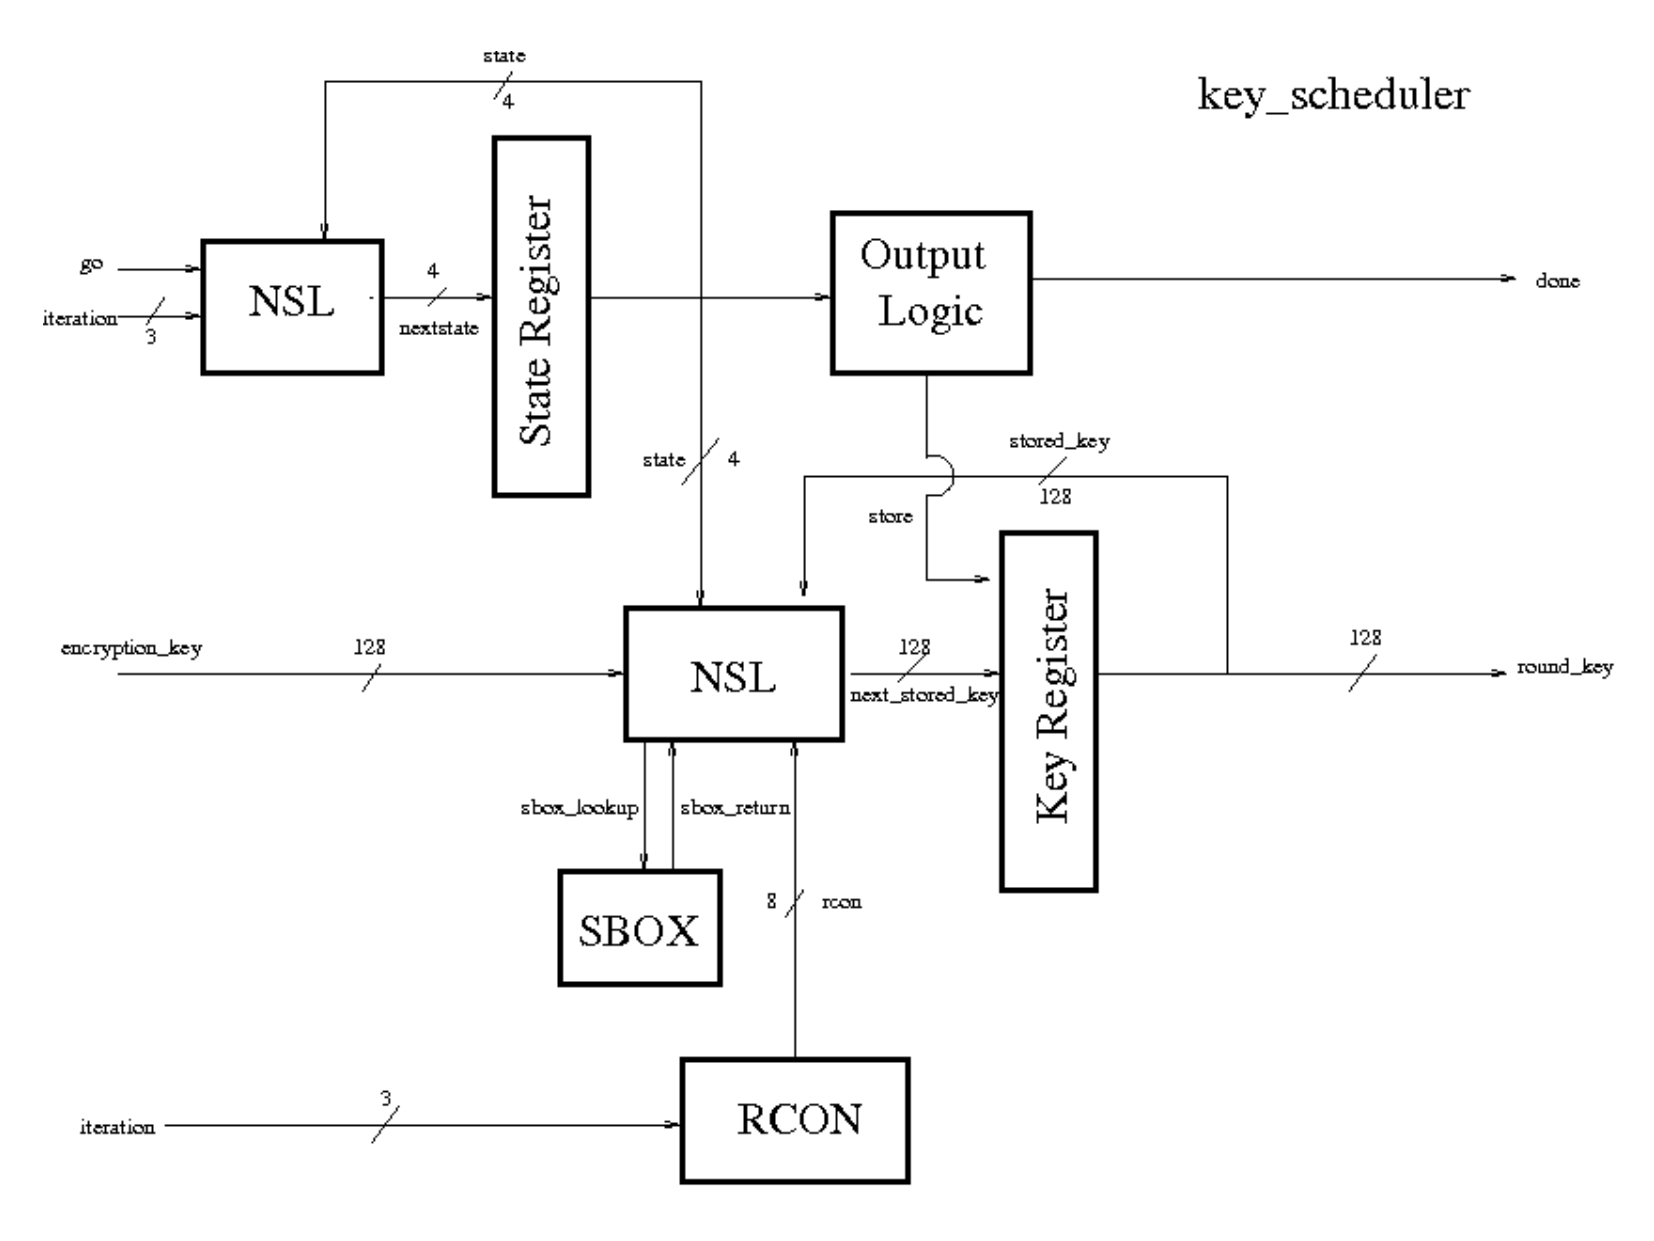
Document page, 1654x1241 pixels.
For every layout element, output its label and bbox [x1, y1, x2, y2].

picture [43, 51, 1616, 1187]
